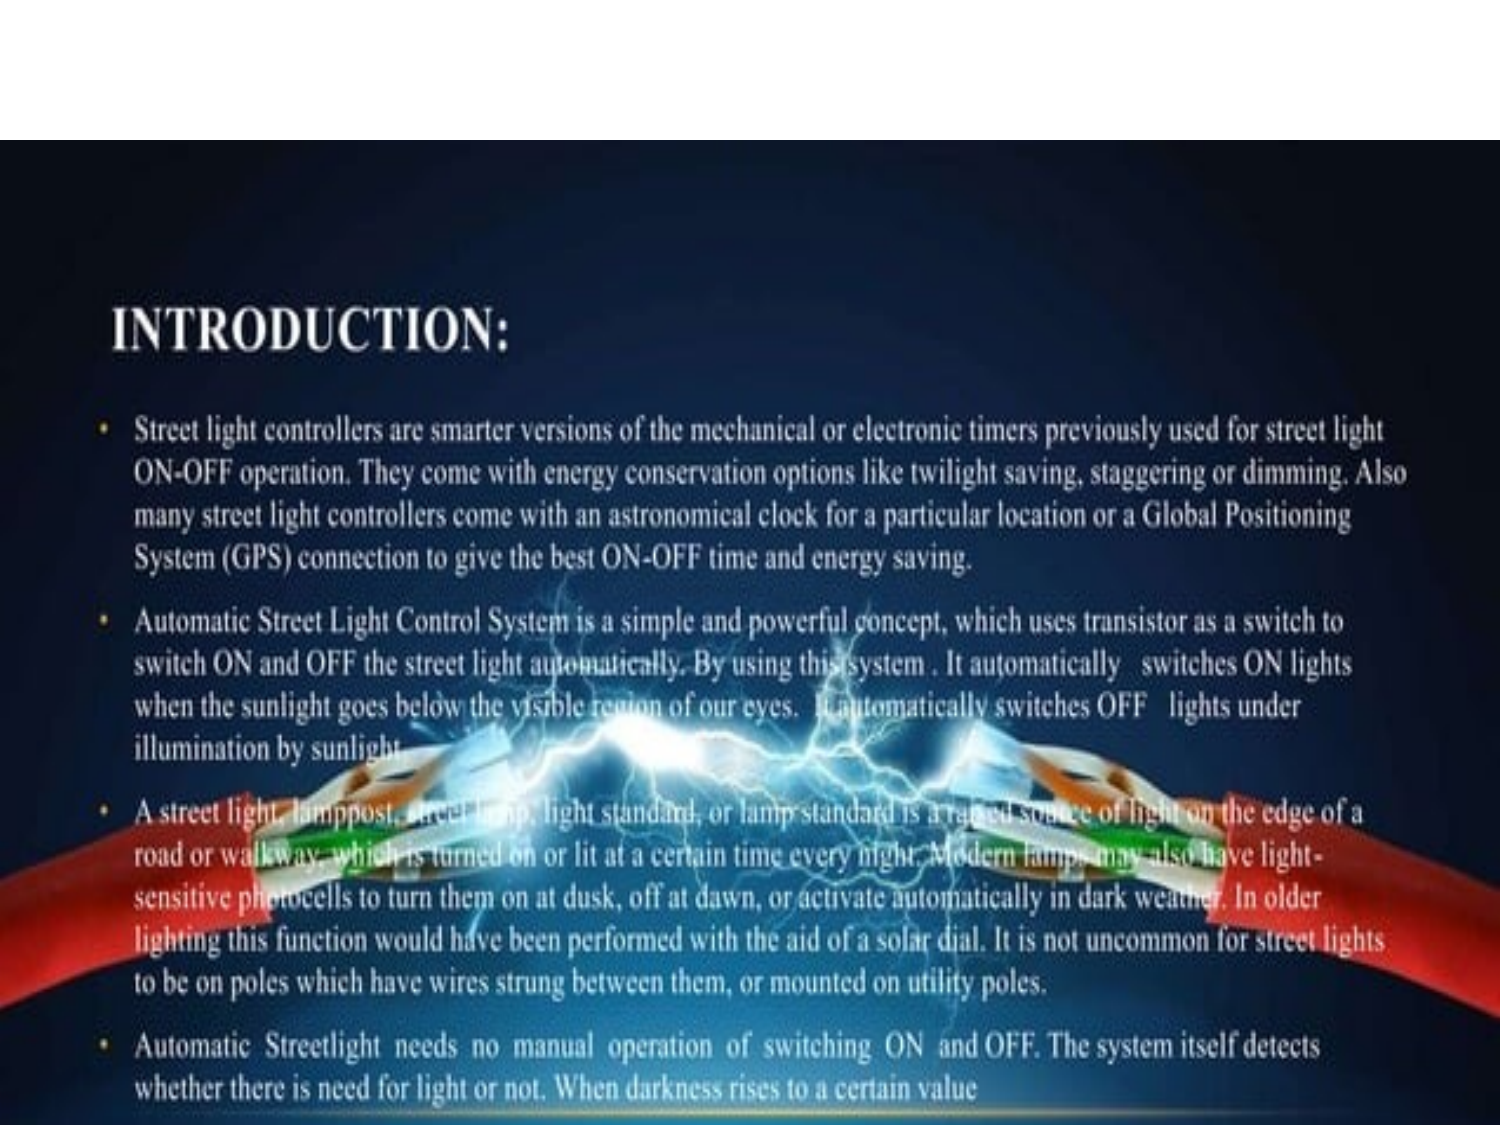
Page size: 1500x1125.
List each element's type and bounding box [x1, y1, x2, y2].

picture [0, 140, 1500, 1125]
